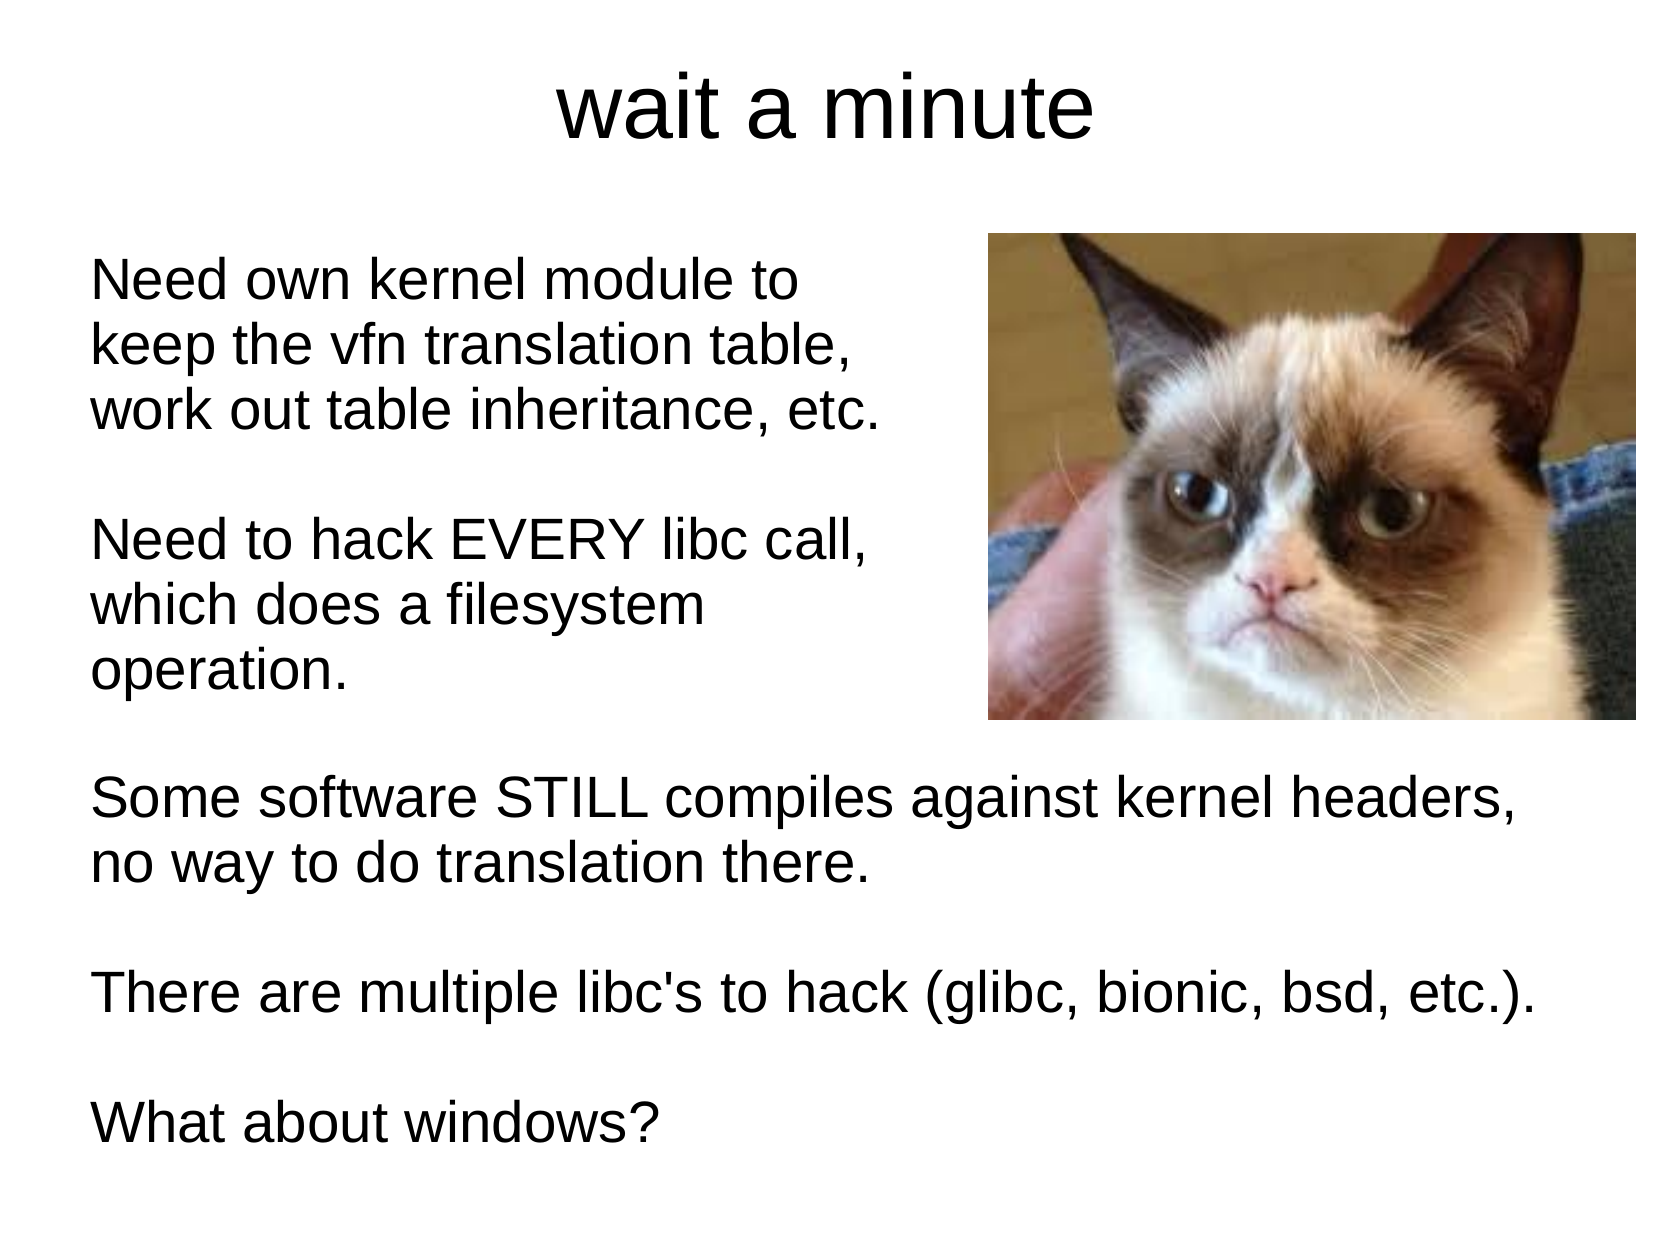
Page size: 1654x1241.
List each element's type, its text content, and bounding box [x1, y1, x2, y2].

title Some software STILL compiles against kernel headers, no way to do translation there. There are multiple libc's to hack (glibc, bionic, bsd, etc.). What about windows? [90, 634, 1591, 1156]
title Need own kernel module to keep the vfn translation table, work out table inheritance, etc. Need to hack EVERY libc call, which does a filesystem operation. [90, 15, 931, 634]
picture [988, 233, 1636, 721]
title wait a minute [82, 2, 1571, 211]
